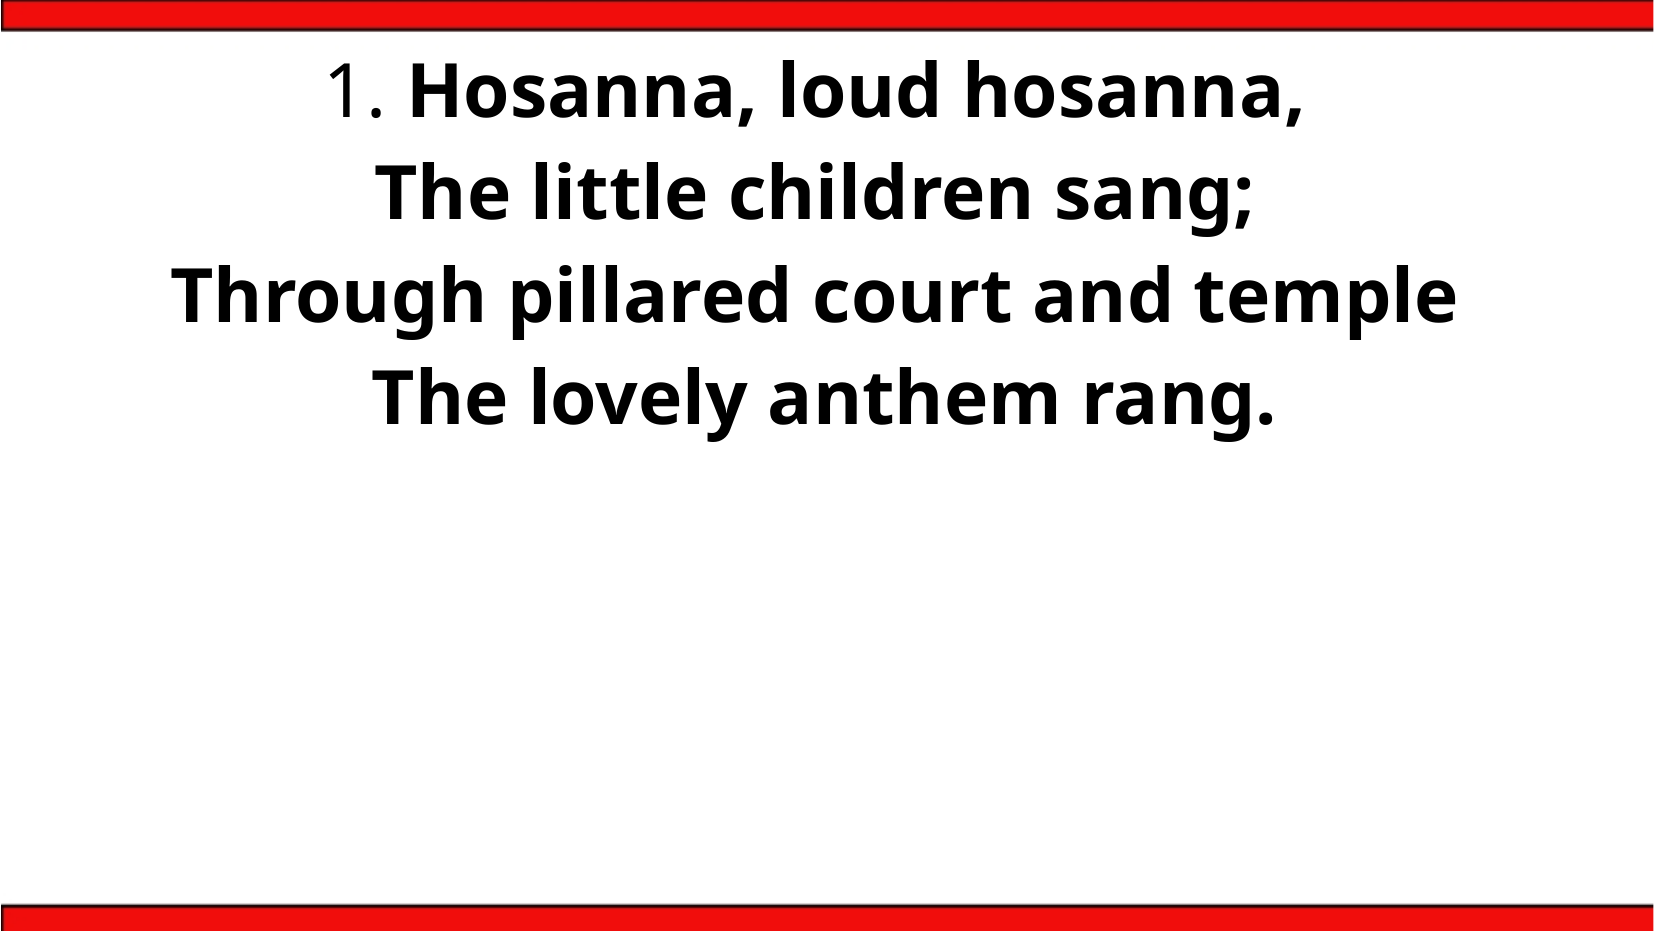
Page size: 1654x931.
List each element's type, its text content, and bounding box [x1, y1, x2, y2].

text_box 1. Hosanna, loud hosanna, The little children sang; Through pillared court and temple The lovely anthem rang. [60, 30, 1591, 445]
picture [1, 0, 1654, 931]
